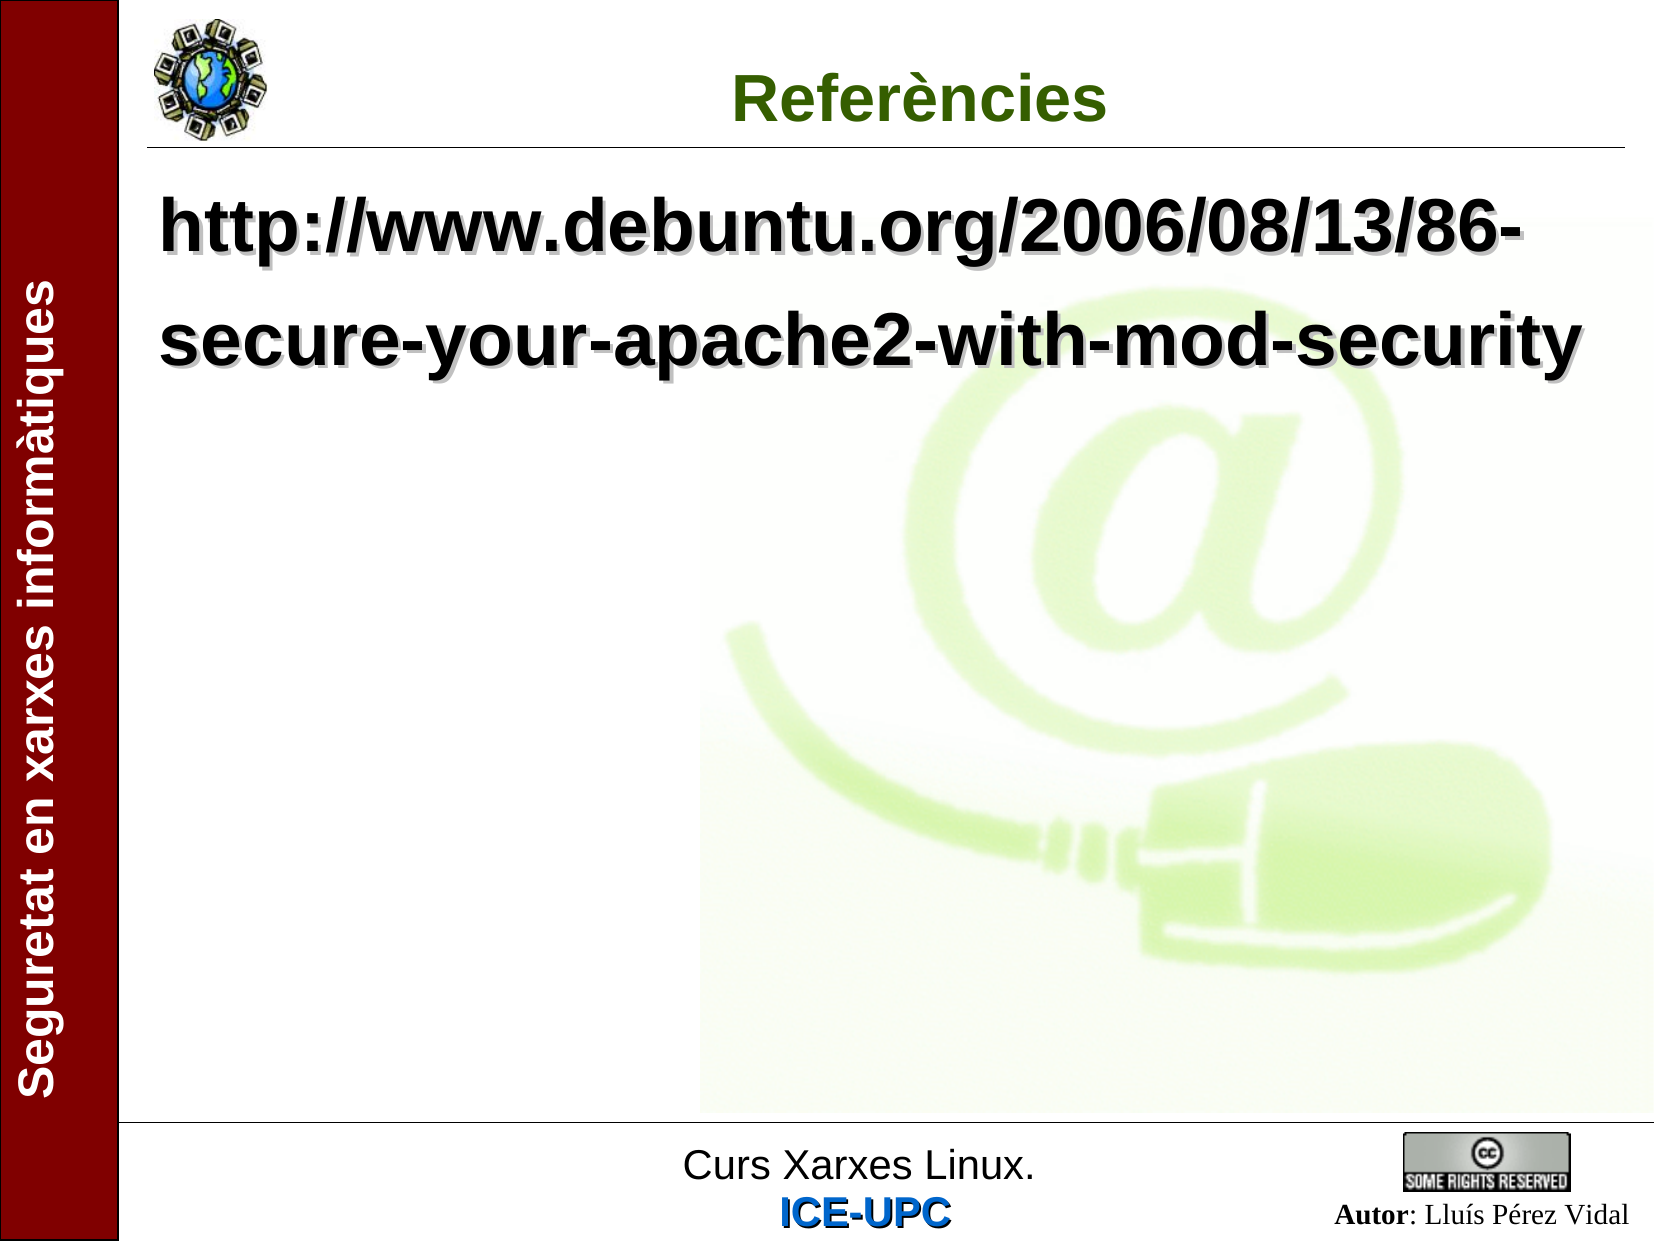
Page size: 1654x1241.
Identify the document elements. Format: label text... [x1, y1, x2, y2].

picture [154, 19, 268, 49]
picture [1403, 1132, 1571, 1192]
list http://www.debuntu.org/2006/08/13/86- secure-your-apache2-with-mod-security [158, 183, 1631, 865]
picture [700, 217, 1654, 1113]
title Referències [129, 49, 1619, 148]
